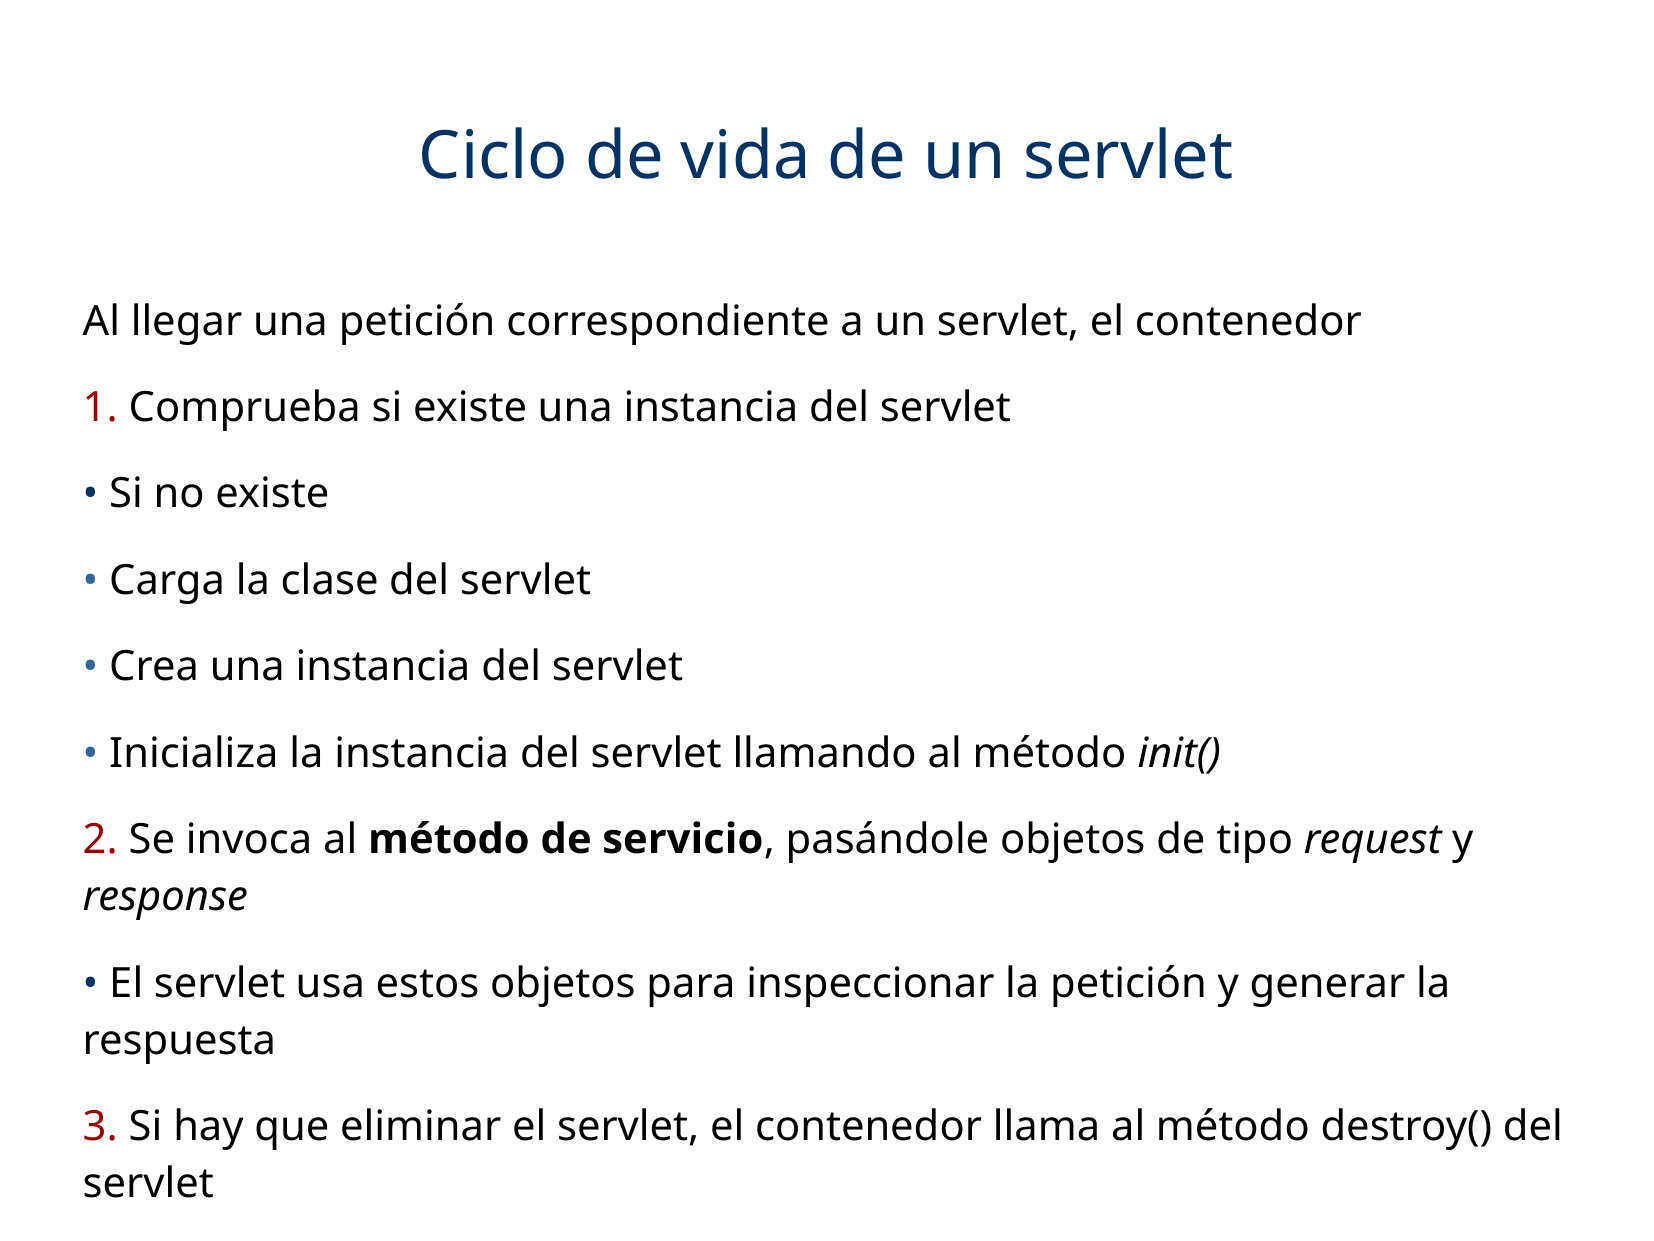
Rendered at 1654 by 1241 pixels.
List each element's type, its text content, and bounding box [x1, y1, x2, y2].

list Al llegar una petición correspondiente a un servlet, el contenedor 1. Comprueba si existe una instancia del servlet • Si no existe • Carga la clase del servlet • Crea una instancia del servlet • Inicializa la instancia del servlet llamando al método init() 2. Se invoca al método de servicio, pasándole objetos de tipo request y response • El servlet usa estos objetos para inspeccionar la petición y generar la respuesta 3. Si hay que eliminar el servlet, el contenedor llama al método destroy() del servlet [82, 290, 1571, 1212]
title Ciclo de vida de un servlet [82, 49, 1571, 257]
